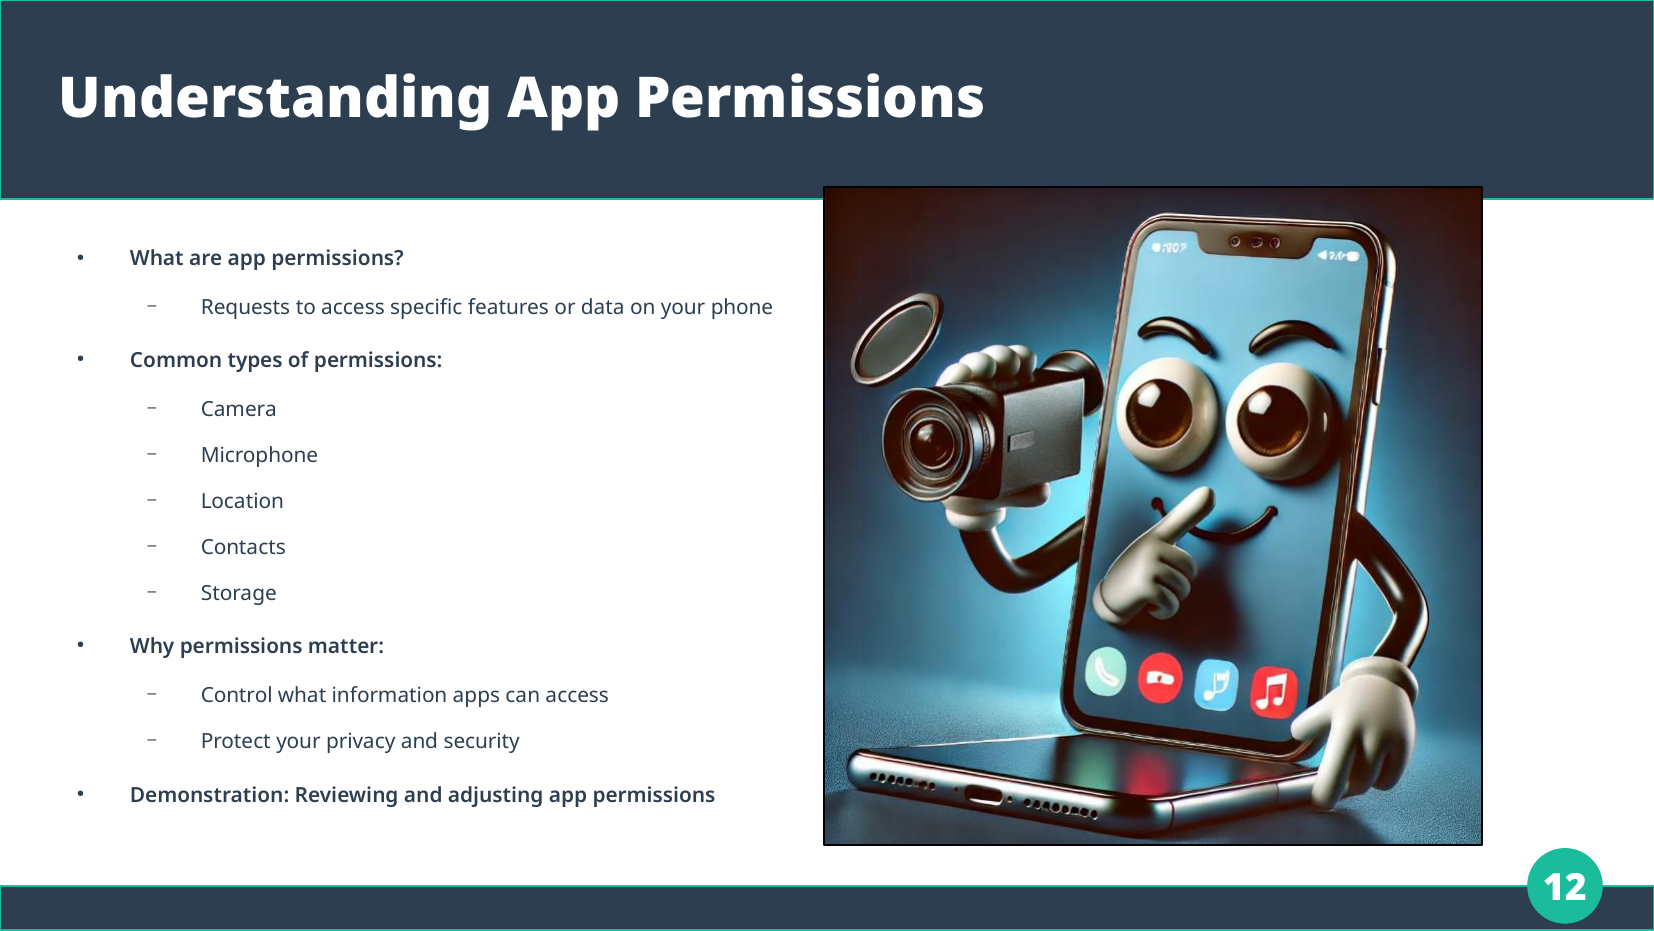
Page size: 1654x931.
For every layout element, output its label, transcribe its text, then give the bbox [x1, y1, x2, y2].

list What are app permissions? Requests to access specific features or data on your phone Common types of permissions: Camera Microphone Location Contacts Storage Why permissions matter: Control what information apps can access Protect your privacy and security Demonstration: Reviewing and adjusting app permissions [59, 243, 1595, 864]
picture [825, 187, 1482, 844]
title Understanding App Permissions [59, 37, 1595, 156]
